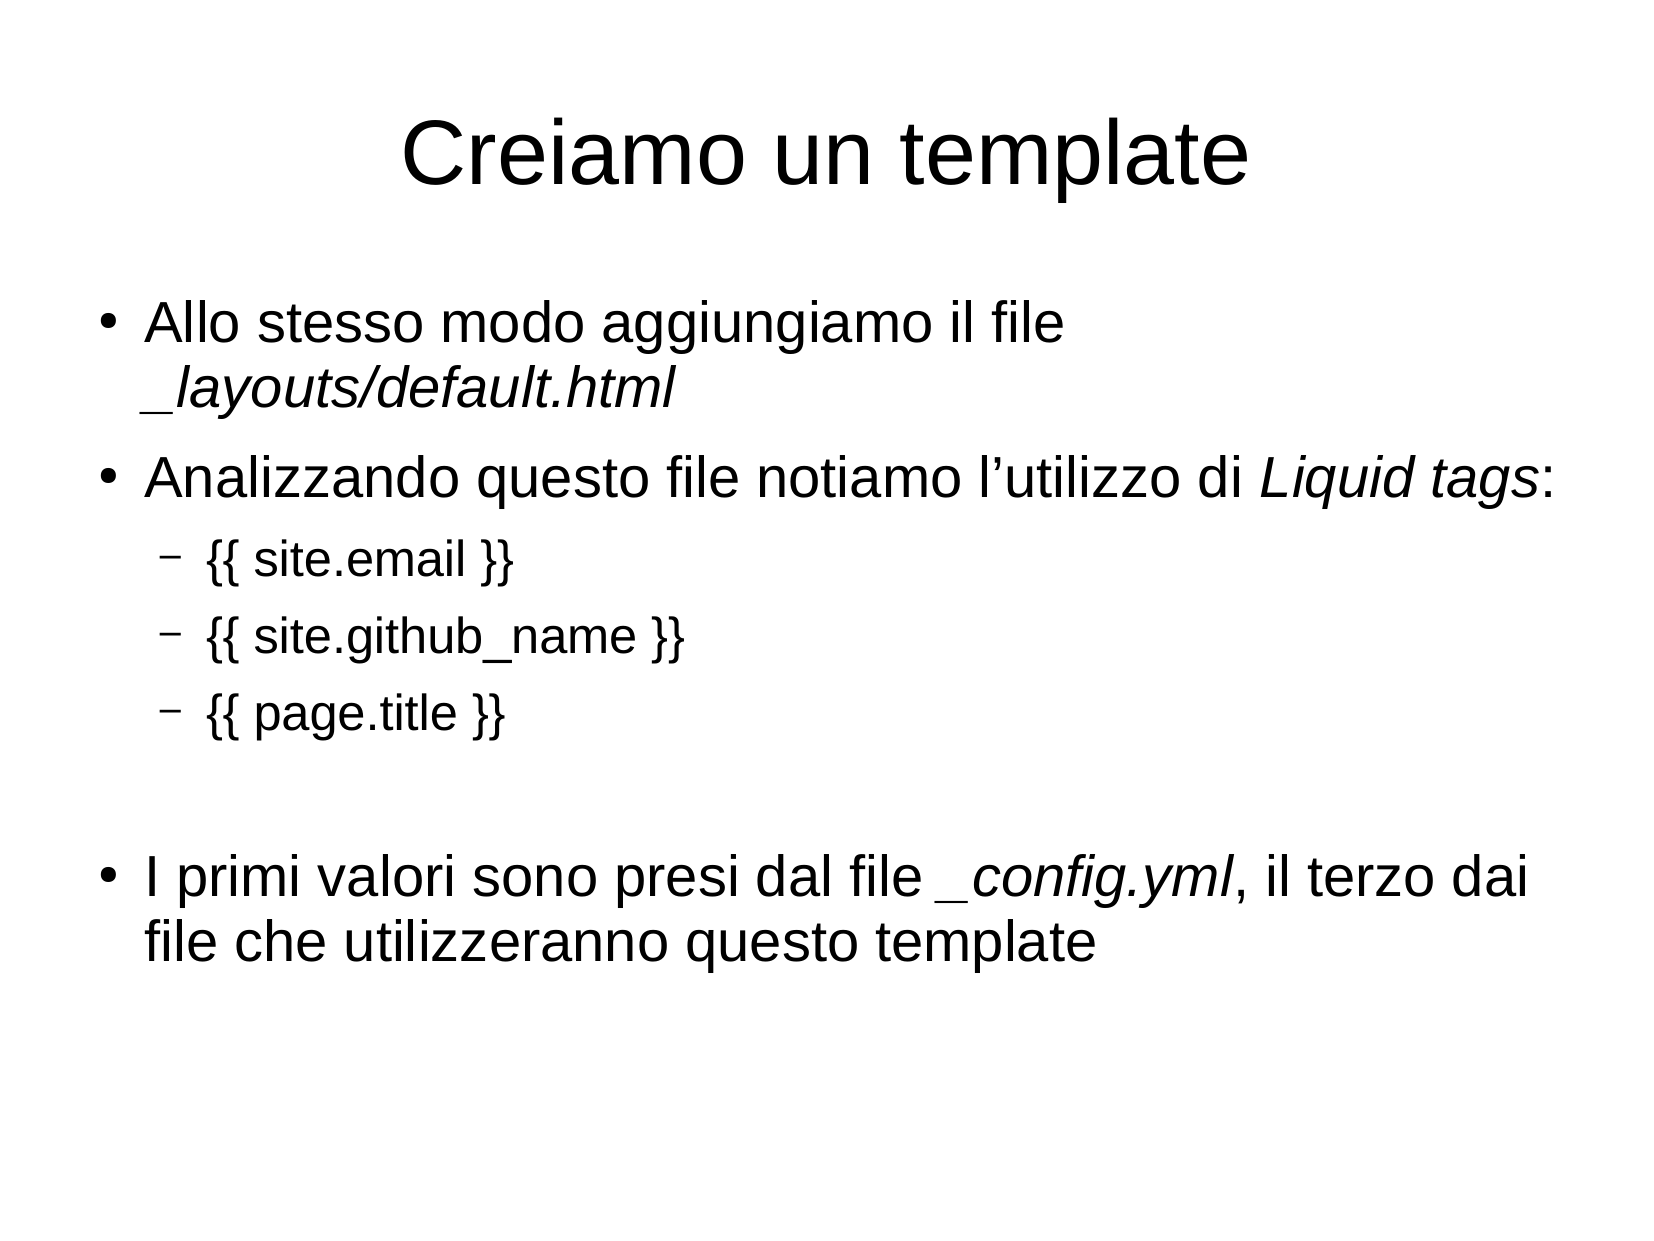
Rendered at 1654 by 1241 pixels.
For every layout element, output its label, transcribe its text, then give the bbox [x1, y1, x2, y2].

list Allo stesso modo aggiungiamo il file _layouts/default.html Analizzando questo file notiamo l’utilizzo di Liquid tags: {{ site.email }} {{ site.github_name }} {{ page.title }} I primi valori sono presi dal file _config.yml, il terzo dai file che utilizzeranno questo template [82, 290, 1571, 1010]
title Creiamo un template [82, 49, 1571, 257]
